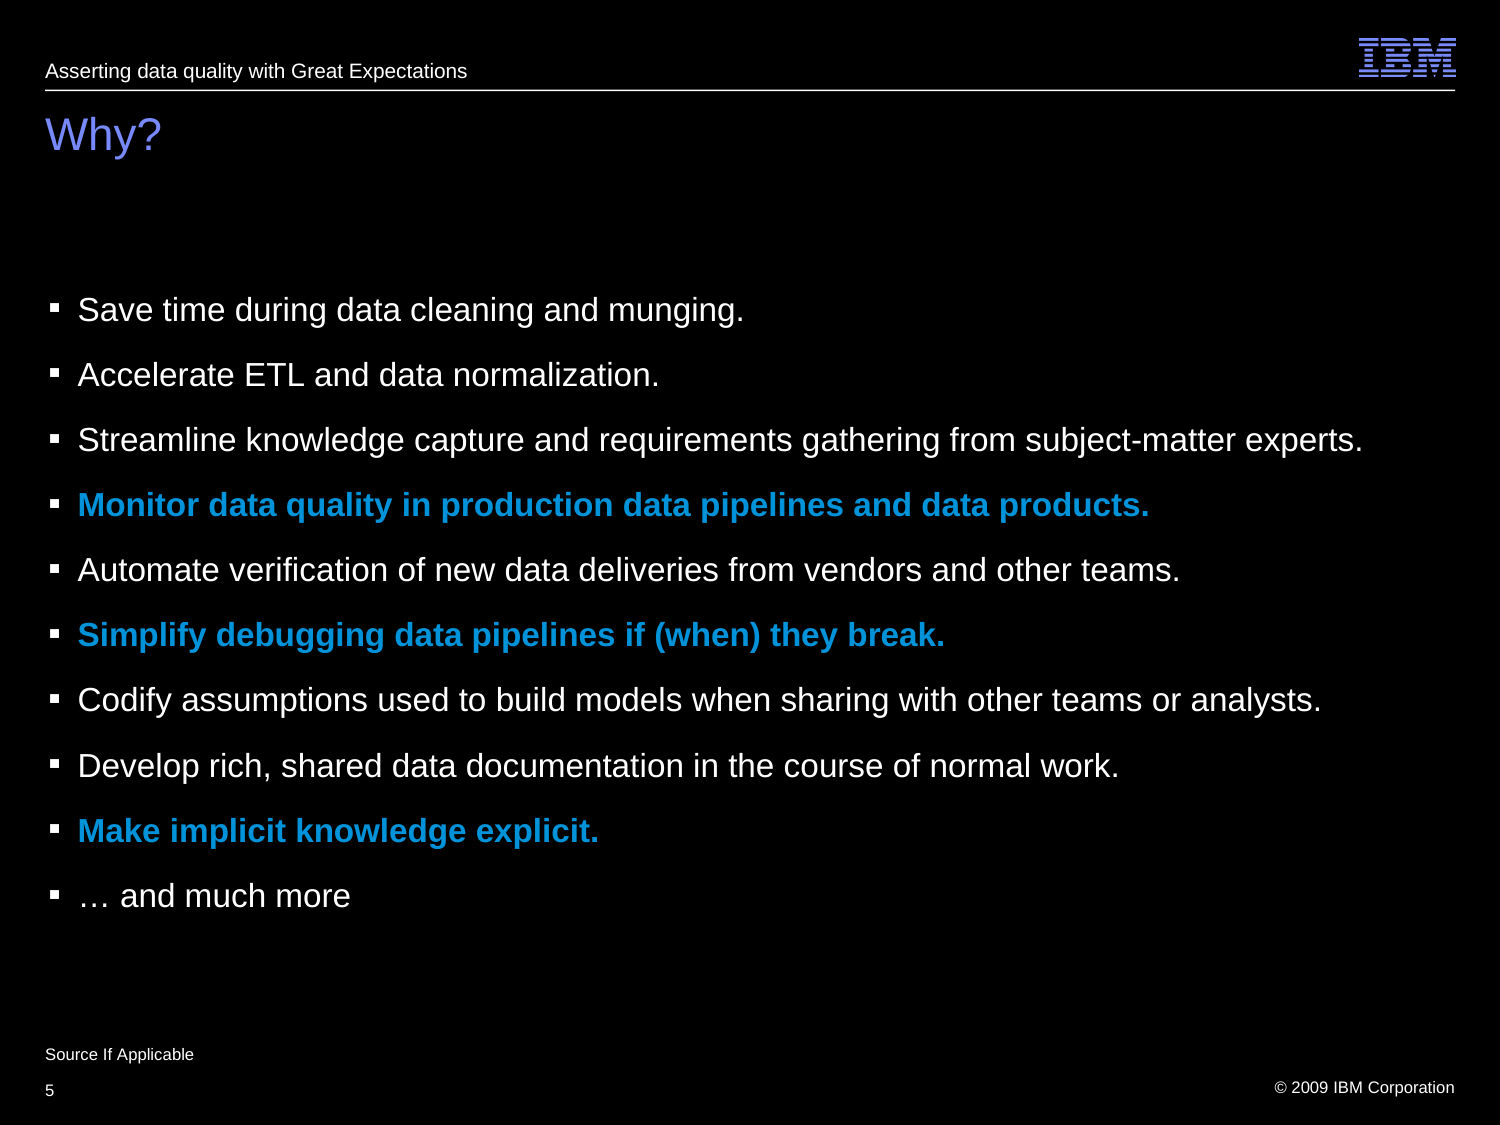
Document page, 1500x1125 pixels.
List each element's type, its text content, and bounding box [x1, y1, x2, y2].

text_box Source If Applicable [30, 1021, 1441, 1072]
text_box Asserting data quality with Great Expectations [30, 37, 1306, 83]
title Why? [30, 97, 1456, 203]
picture [1359, 37, 1456, 77]
list Save time during data cleaning and munging. Accelerate ETL and data normalization. Streamline knowledge capture and requirements gathering from subject-matter experts. Monitor data quality in production data pipelines and data products. Automate verification of new data deliveries from vendors and other teams. Simplify debugging data pipelines if (when) they break. Codify assumptions used to build models when sharing with other teams or analysts. Develop rich, shared data documentation in the course of normal work. Make implicit knowledge explicit. … and much more [34, 215, 1460, 951]
